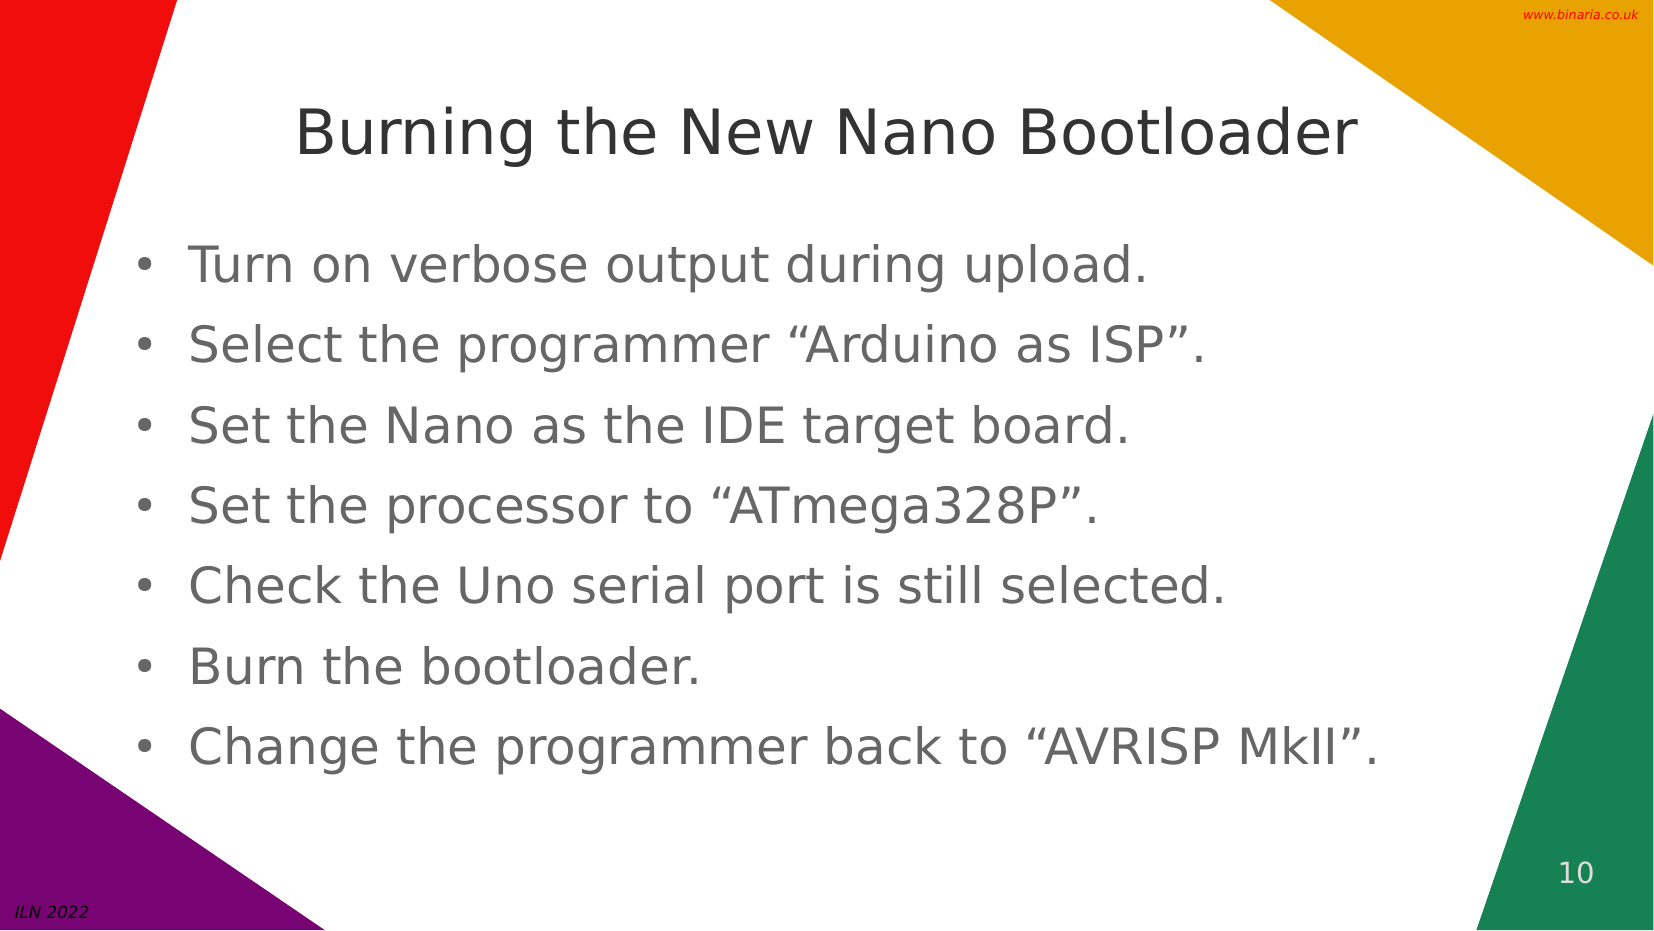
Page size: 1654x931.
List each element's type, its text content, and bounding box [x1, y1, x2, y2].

list Turn on verbose output during upload. Select the programmer “Arduino as ISP”. Set the Nano as the IDE target board. Set the processor to “ATmega328P”. Check the Uno serial port is still selected. Burn the bootloader. Change the programmer back to “AVRISP MkII”. [118, 236, 1536, 827]
title Burning the New Nano Bootloader [118, 59, 1536, 207]
text_box ILN 2022 [0, 895, 105, 931]
text_box www.binaria.co.uk [1508, 0, 1654, 30]
